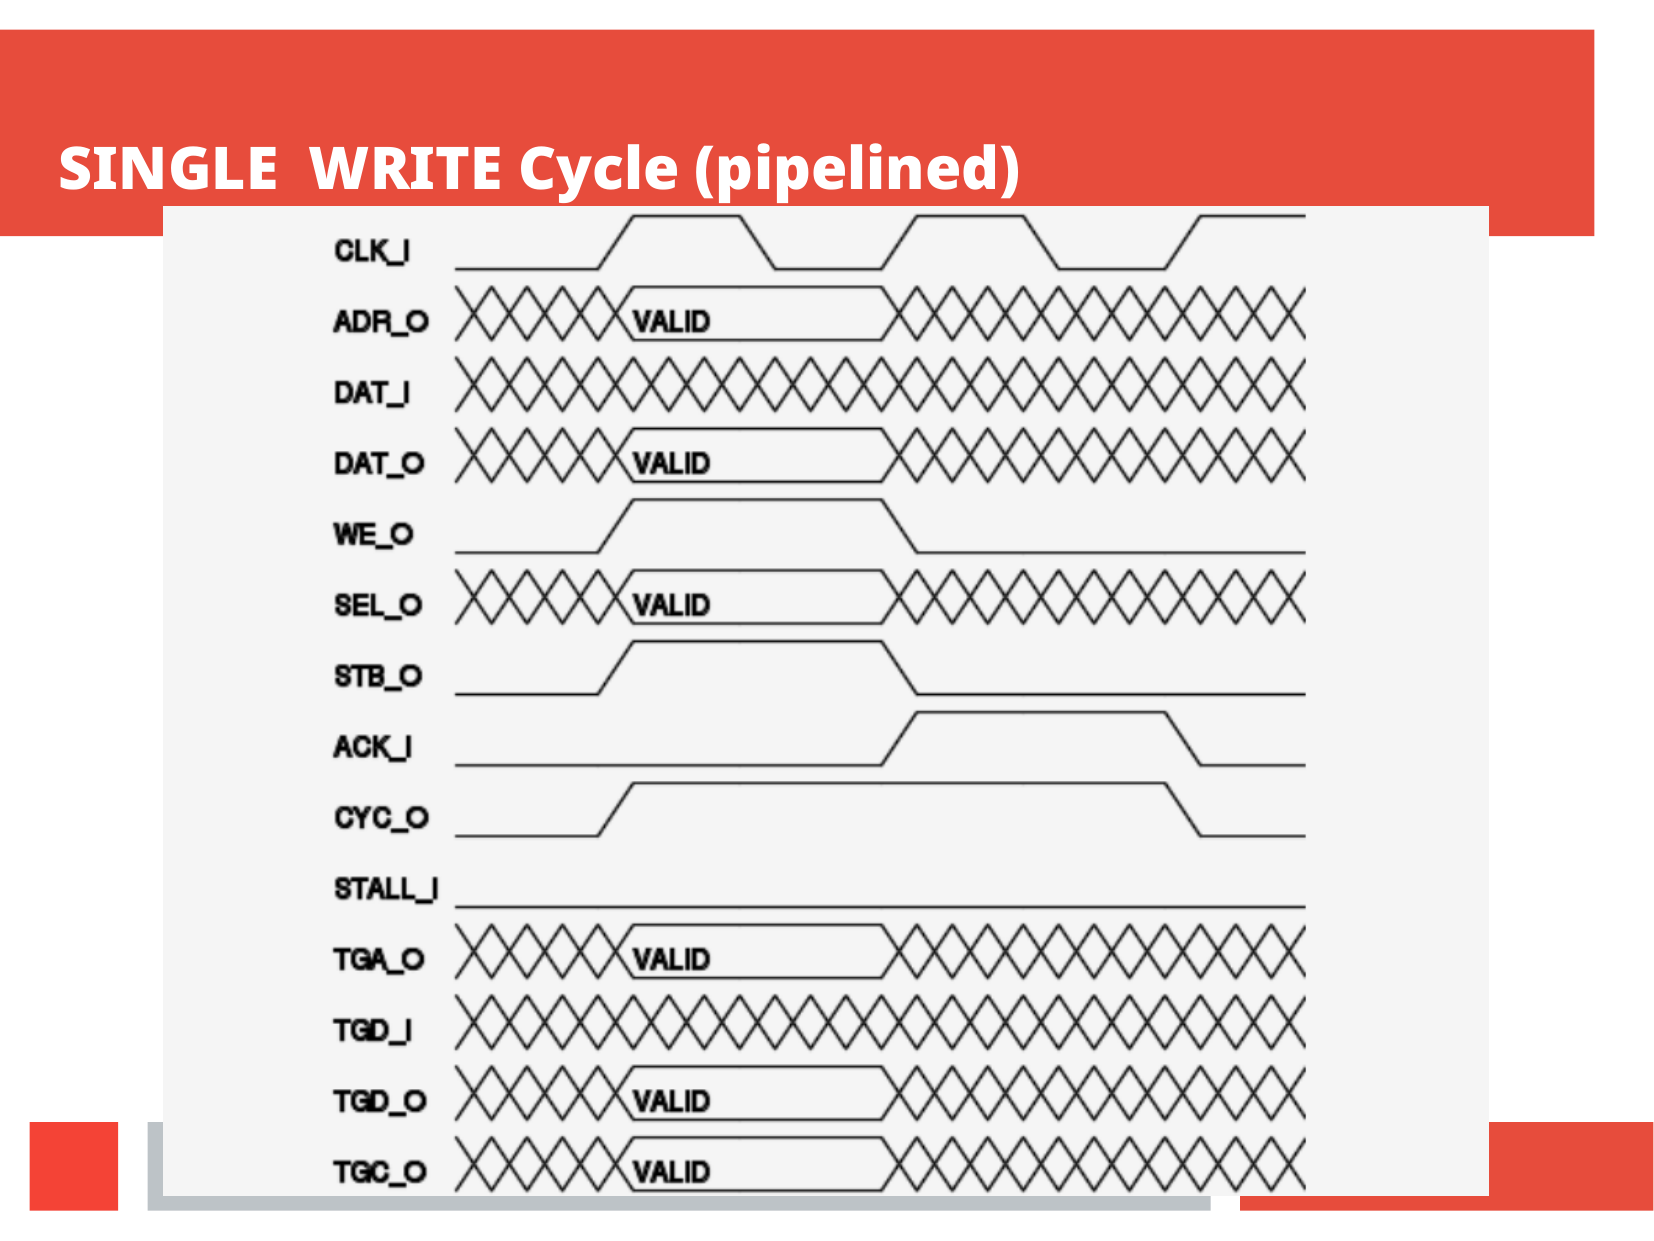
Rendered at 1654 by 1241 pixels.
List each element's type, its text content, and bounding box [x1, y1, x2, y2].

title SINGLE WRITE Cycle (pipelined) [59, 59, 1595, 207]
picture [163, 206, 1489, 1196]
